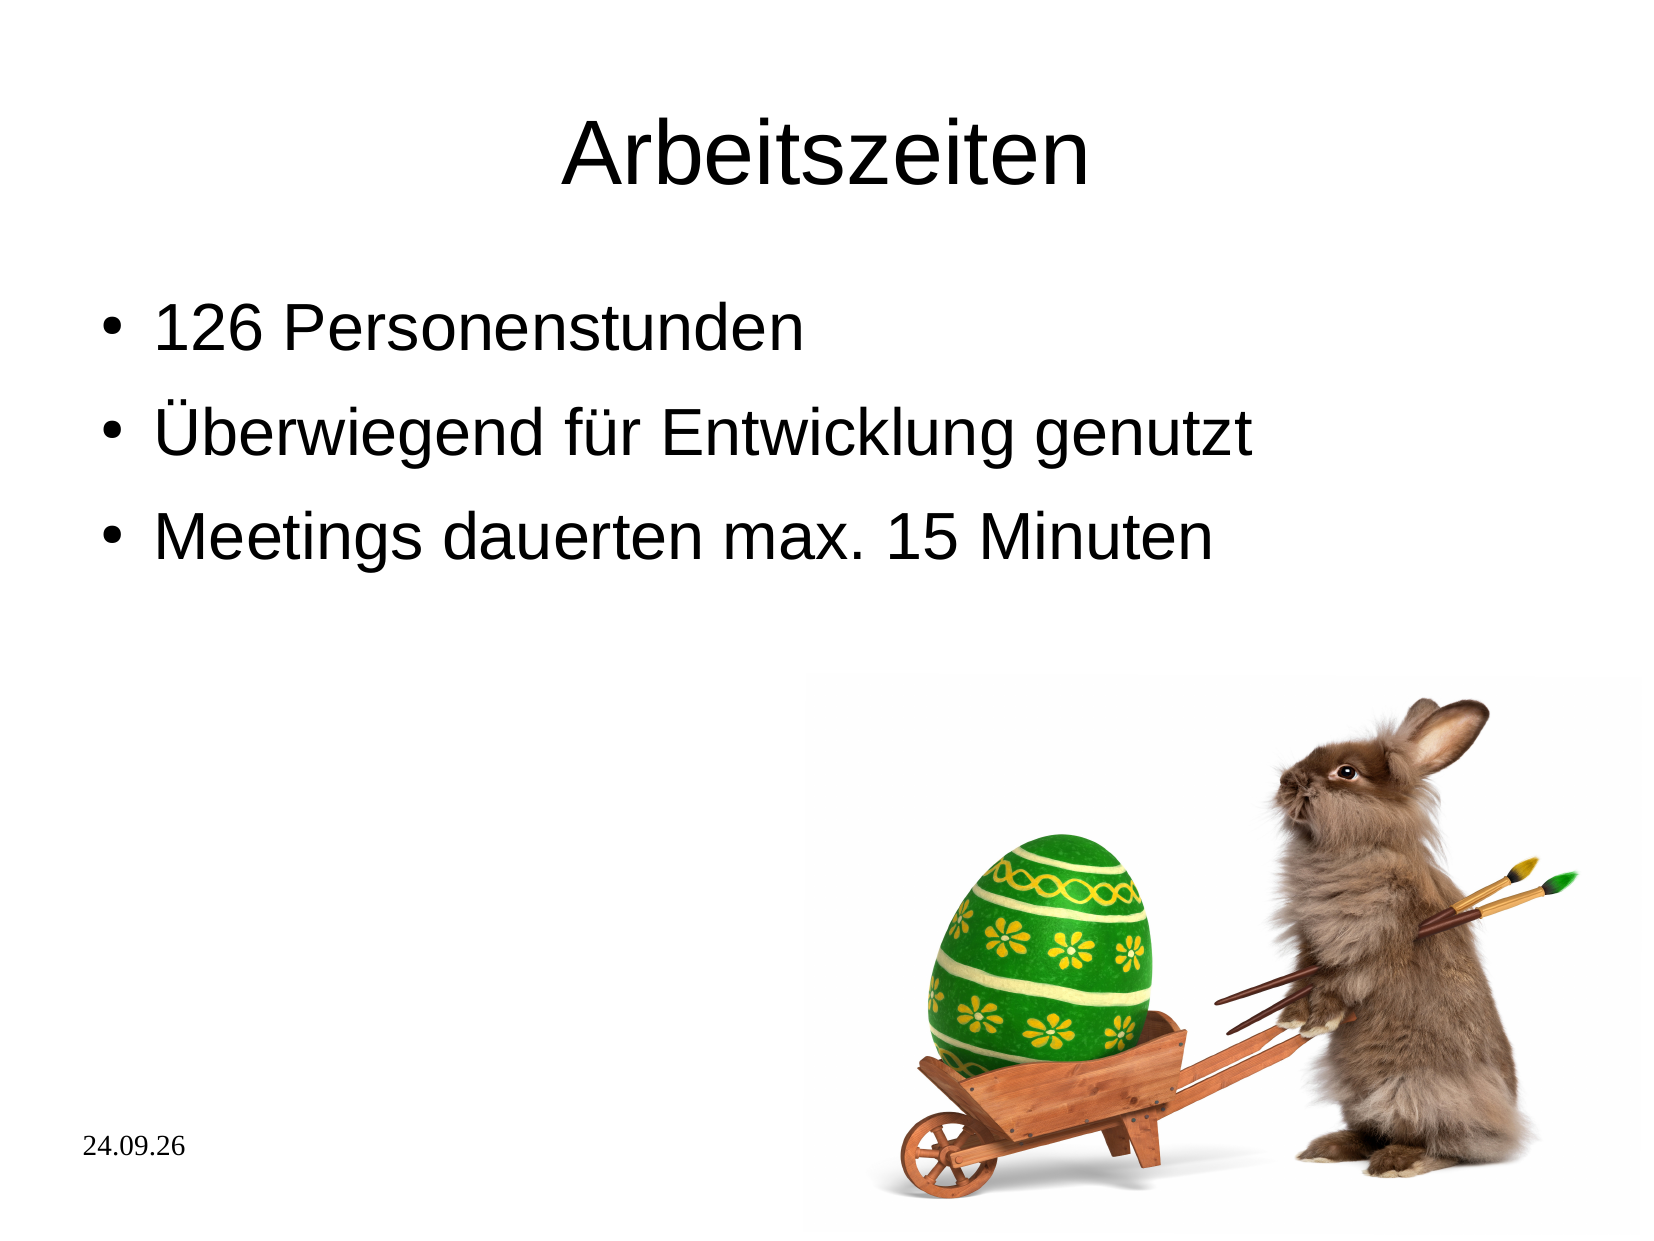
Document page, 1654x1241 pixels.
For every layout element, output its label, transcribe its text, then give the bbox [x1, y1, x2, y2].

picture [805, 678, 1641, 1235]
list 126 Personenstunden Überwiegend für Entwicklung genutzt Meetings dauerten max. 15 Minuten [82, 290, 1571, 1109]
title Arbeitszeiten [82, 49, 1571, 257]
